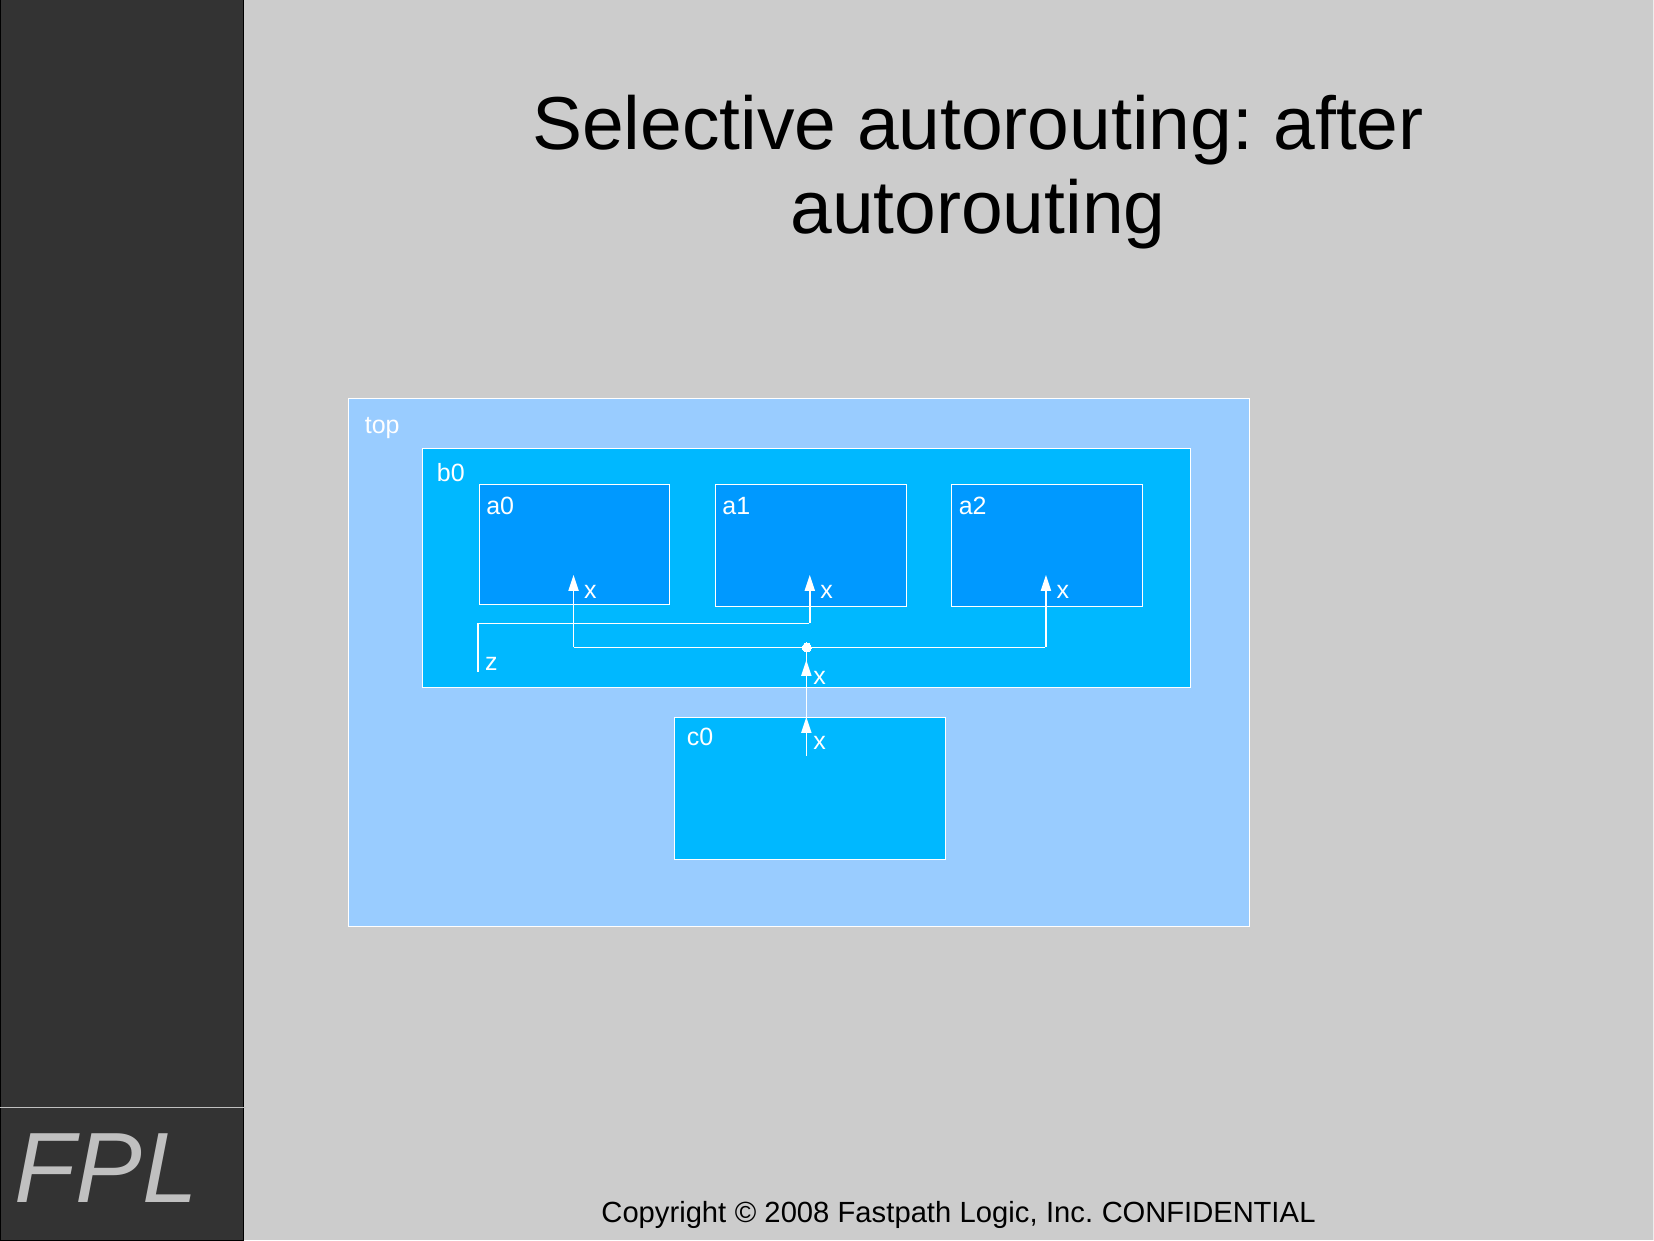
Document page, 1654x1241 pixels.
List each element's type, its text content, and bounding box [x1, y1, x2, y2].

text_box z [470, 640, 512, 684]
text_box x [798, 719, 840, 763]
text_box c0 [672, 715, 737, 759]
text_box top [350, 403, 432, 447]
text_box a0 x [471, 484, 687, 612]
text_box b0 [422, 451, 487, 495]
text_box x [798, 654, 840, 698]
text_box [348, 398, 1250, 927]
text_box a1 x [707, 484, 926, 613]
text_box a2 x [943, 484, 1165, 613]
title Selective autorouting: after autorouting [427, 57, 1530, 274]
